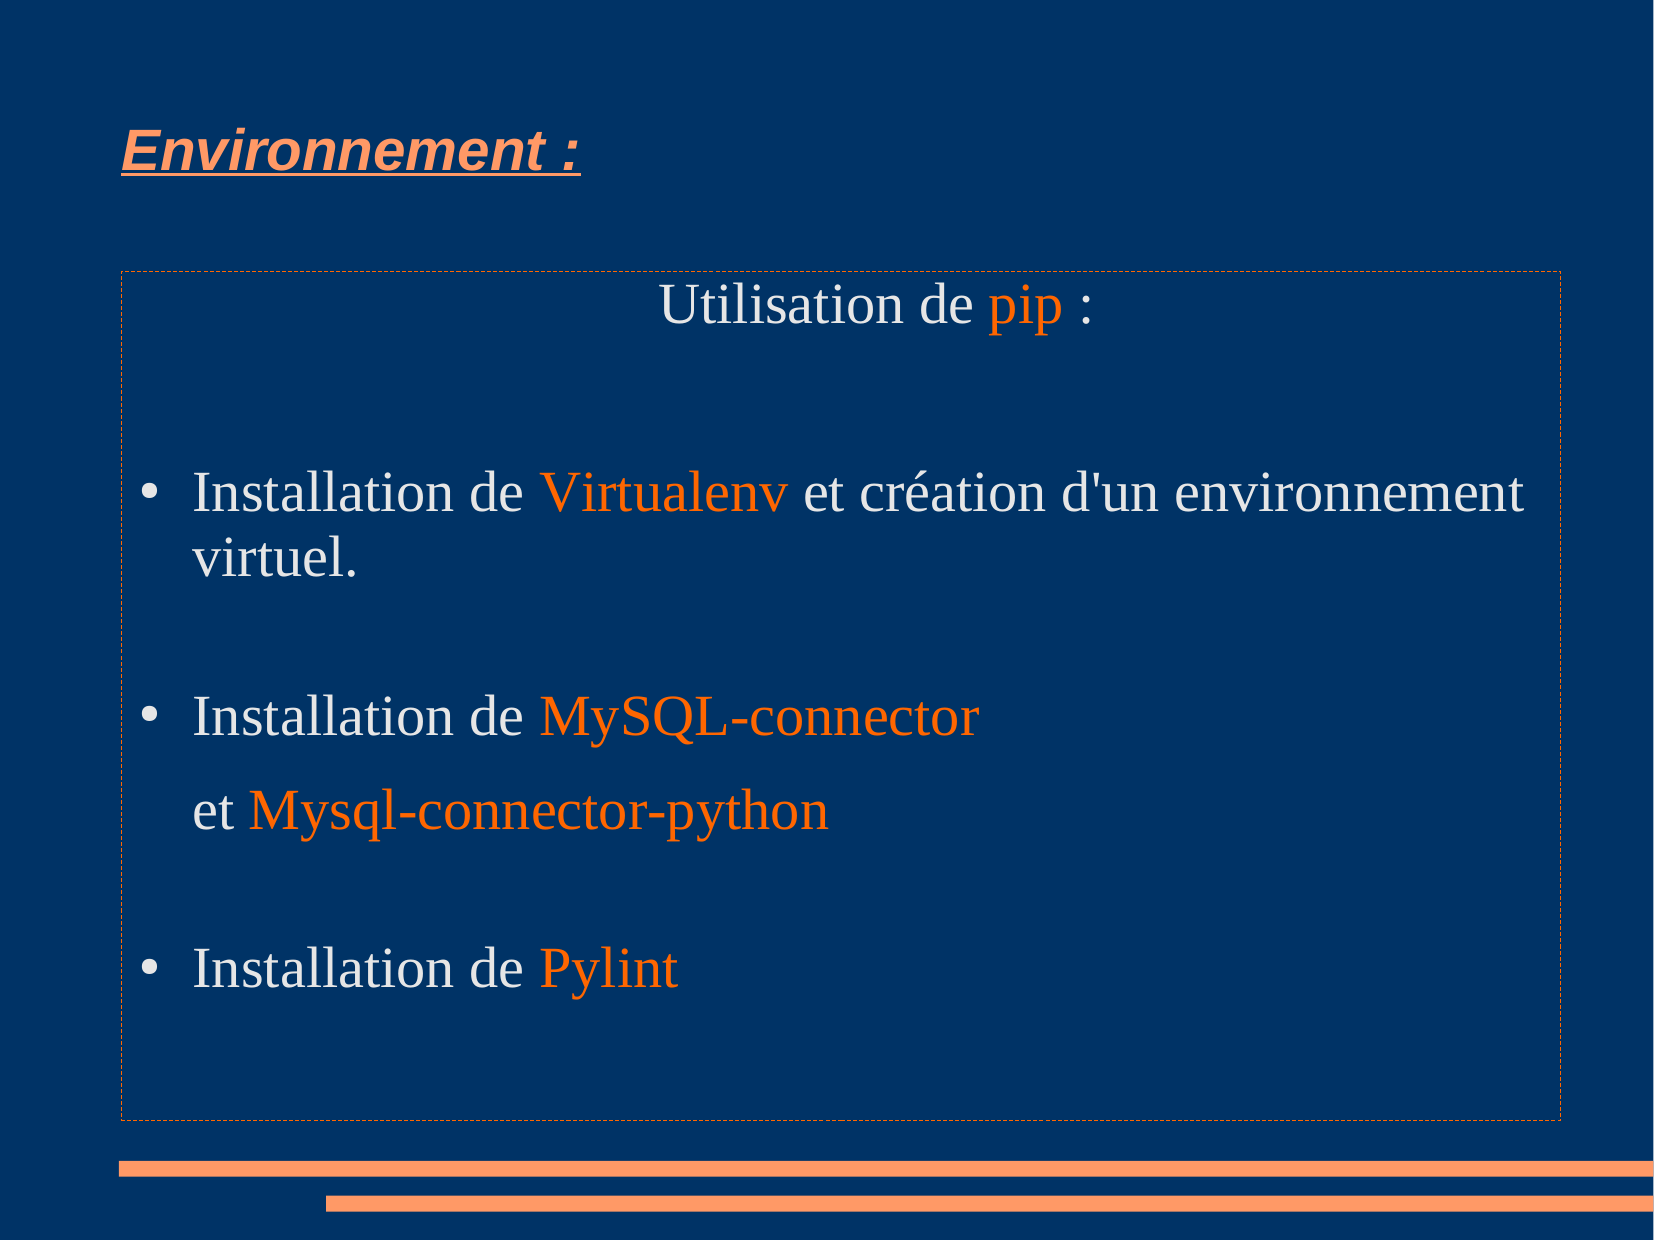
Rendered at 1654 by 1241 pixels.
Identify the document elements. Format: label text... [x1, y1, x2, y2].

list Utilisation de pip : Installation de Virtualenv et création d'un environnement virtuel. Installation de MySQL-connector et Mysql-connector-python Installation de Pylint [121, 271, 1561, 1121]
title Environnement : [121, 46, 1534, 254]
